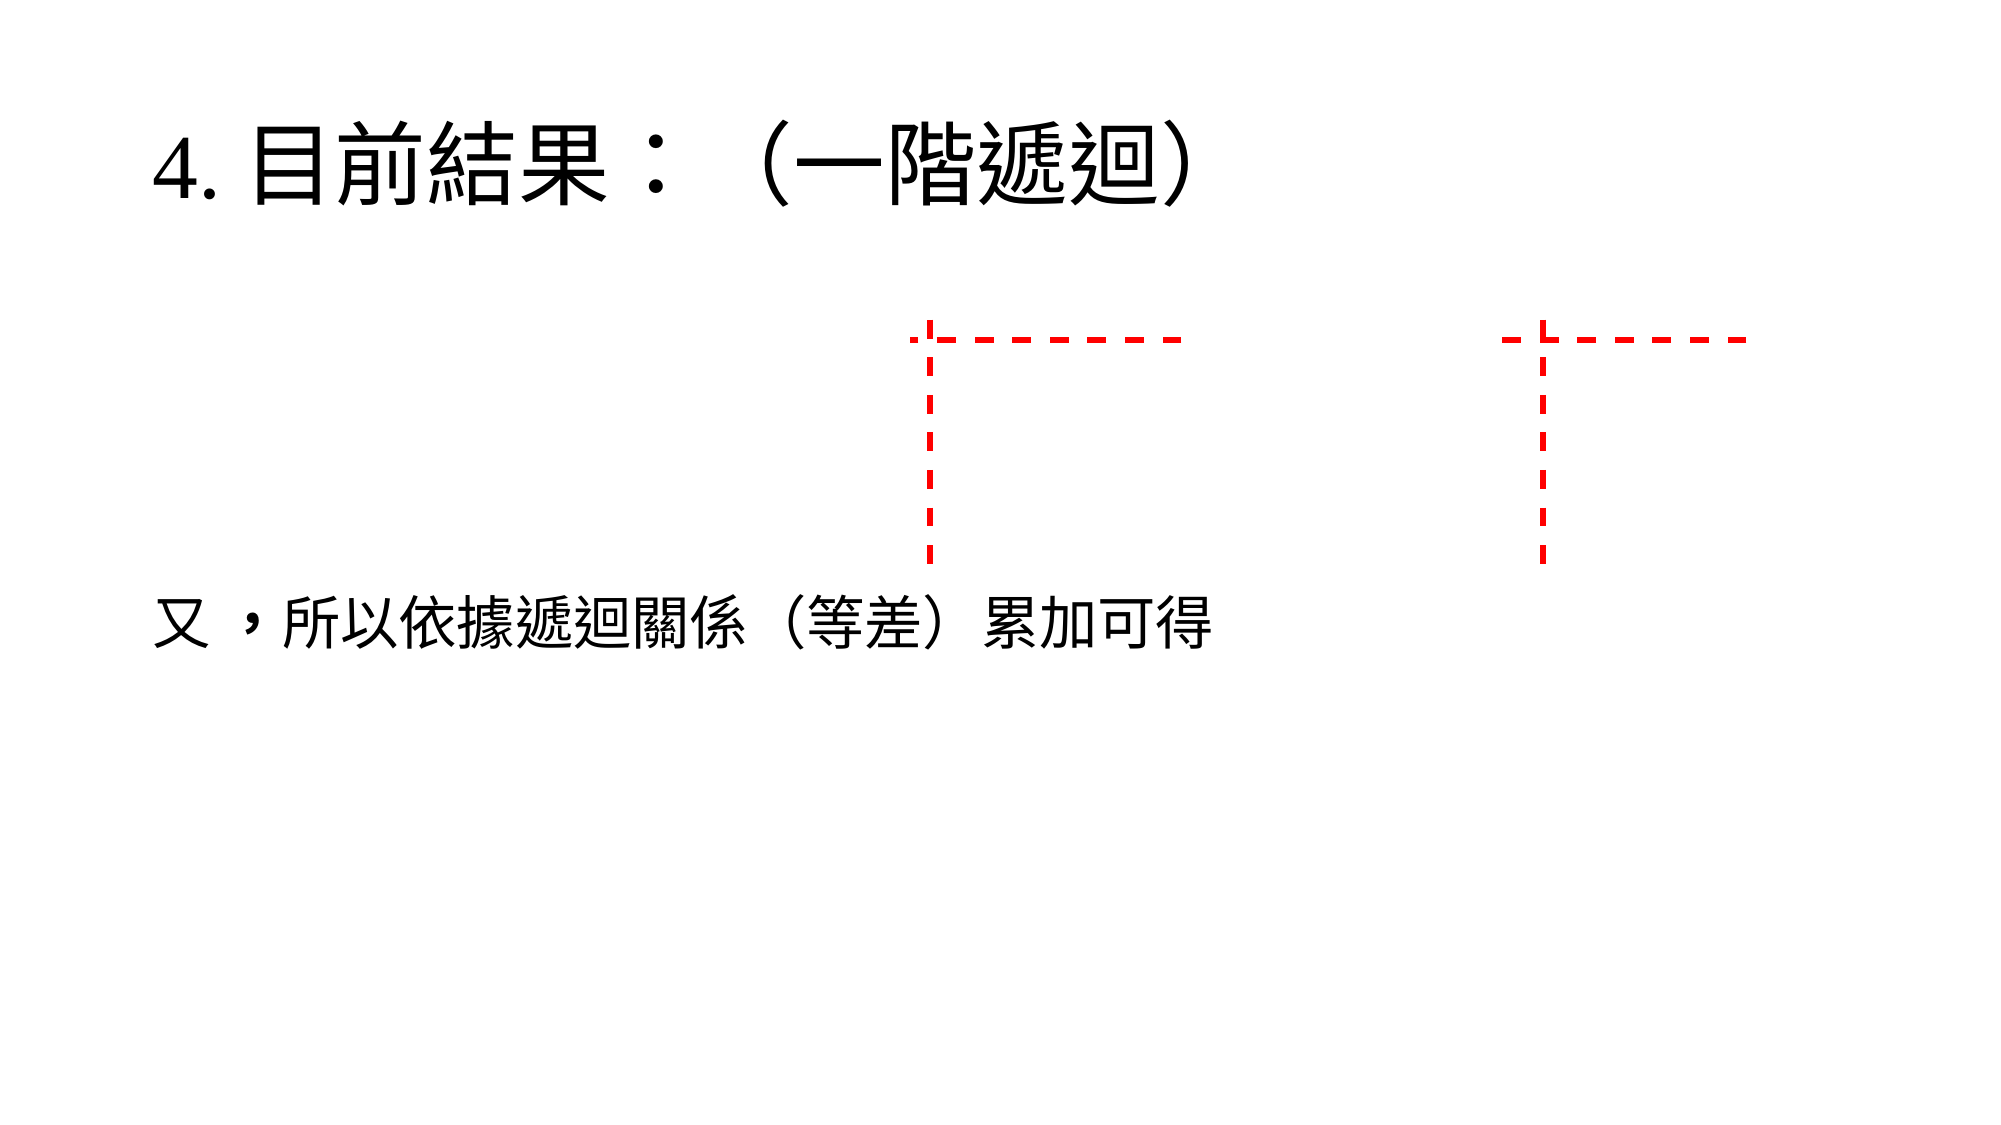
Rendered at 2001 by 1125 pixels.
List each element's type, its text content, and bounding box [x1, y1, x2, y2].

list 又 ，所以依據遞迴關係（等差）累加可得 [137, 299, 1863, 1014]
title 4.目前結果：（一階遞迴） [137, 59, 1863, 278]
